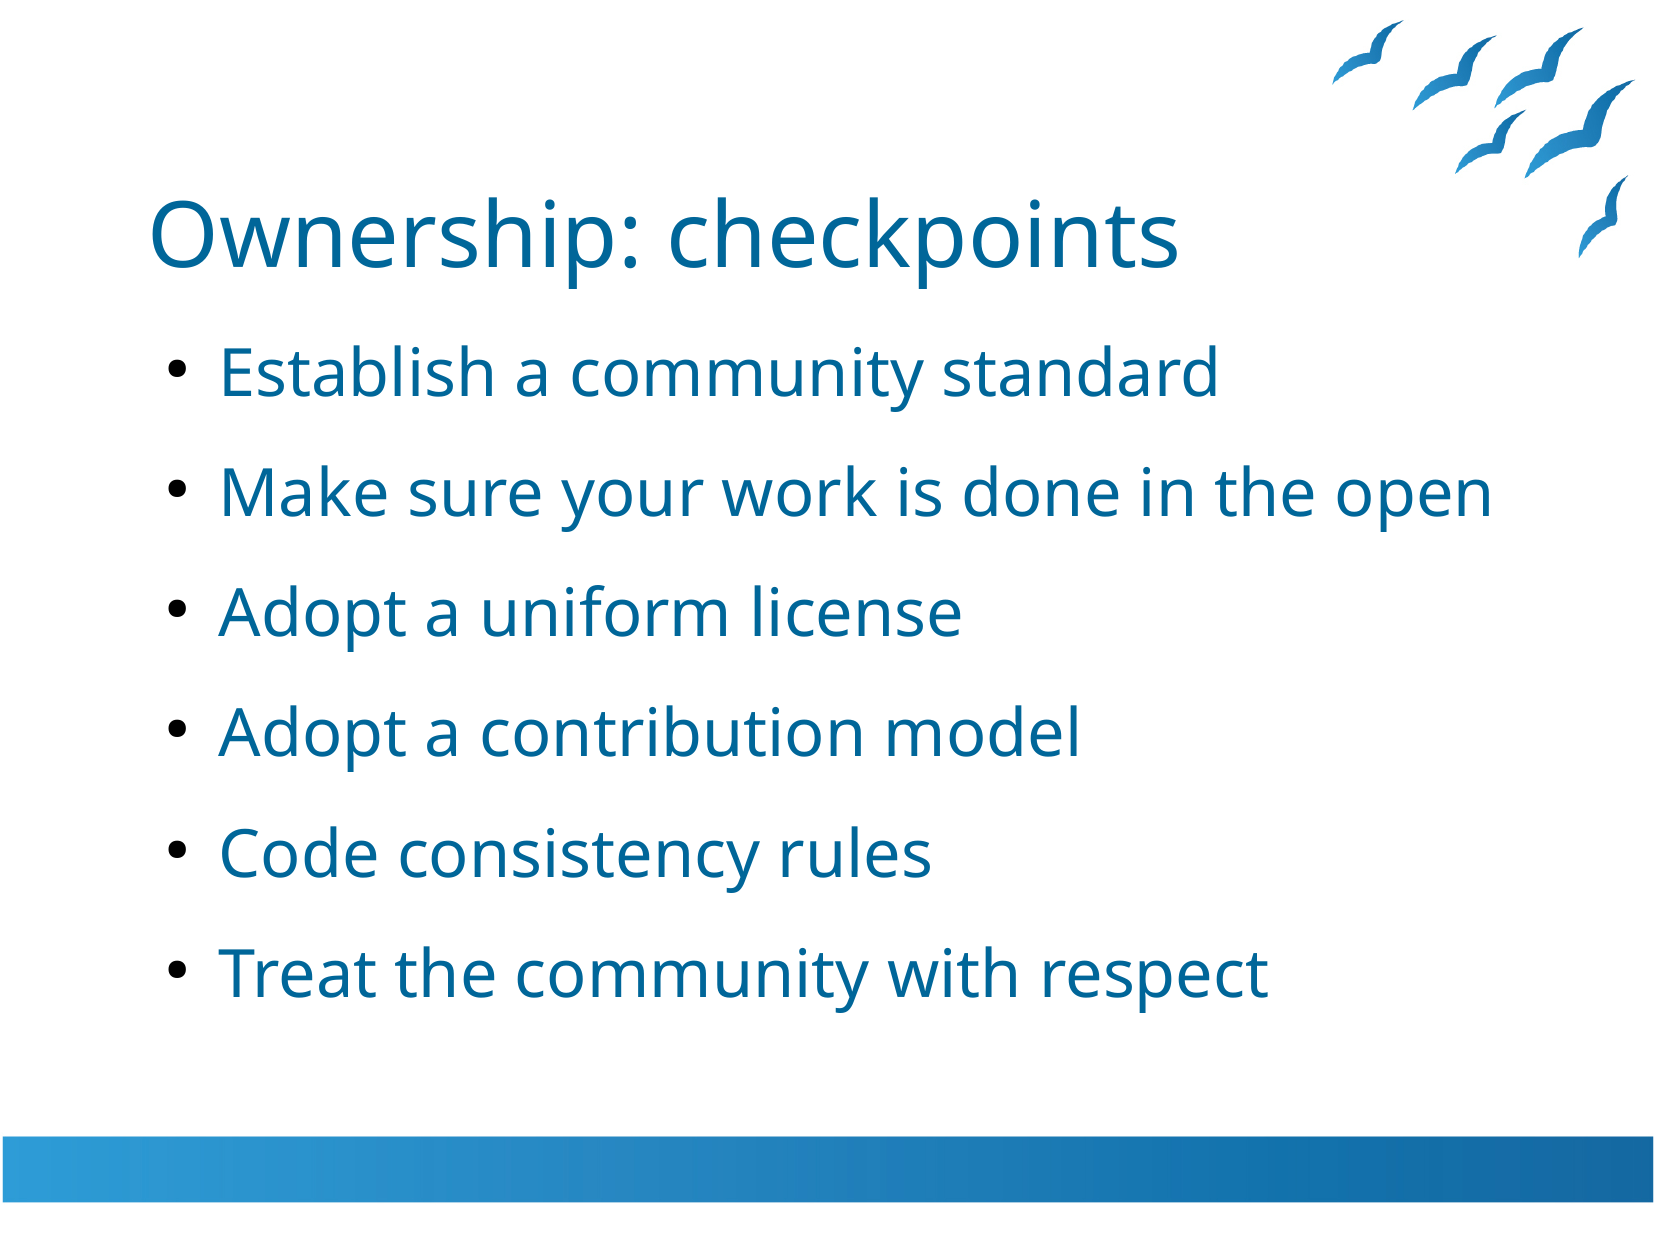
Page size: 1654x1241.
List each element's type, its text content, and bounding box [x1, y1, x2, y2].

picture [0, 0, 1654, 1241]
title Ownership: checkpoints [147, 177, 1506, 287]
list Establish a community standard Make sure your work is done in the open Adopt a uniform license Adopt a contribution model Code consistency rules Treat the community with respect [147, 324, 1506, 1045]
